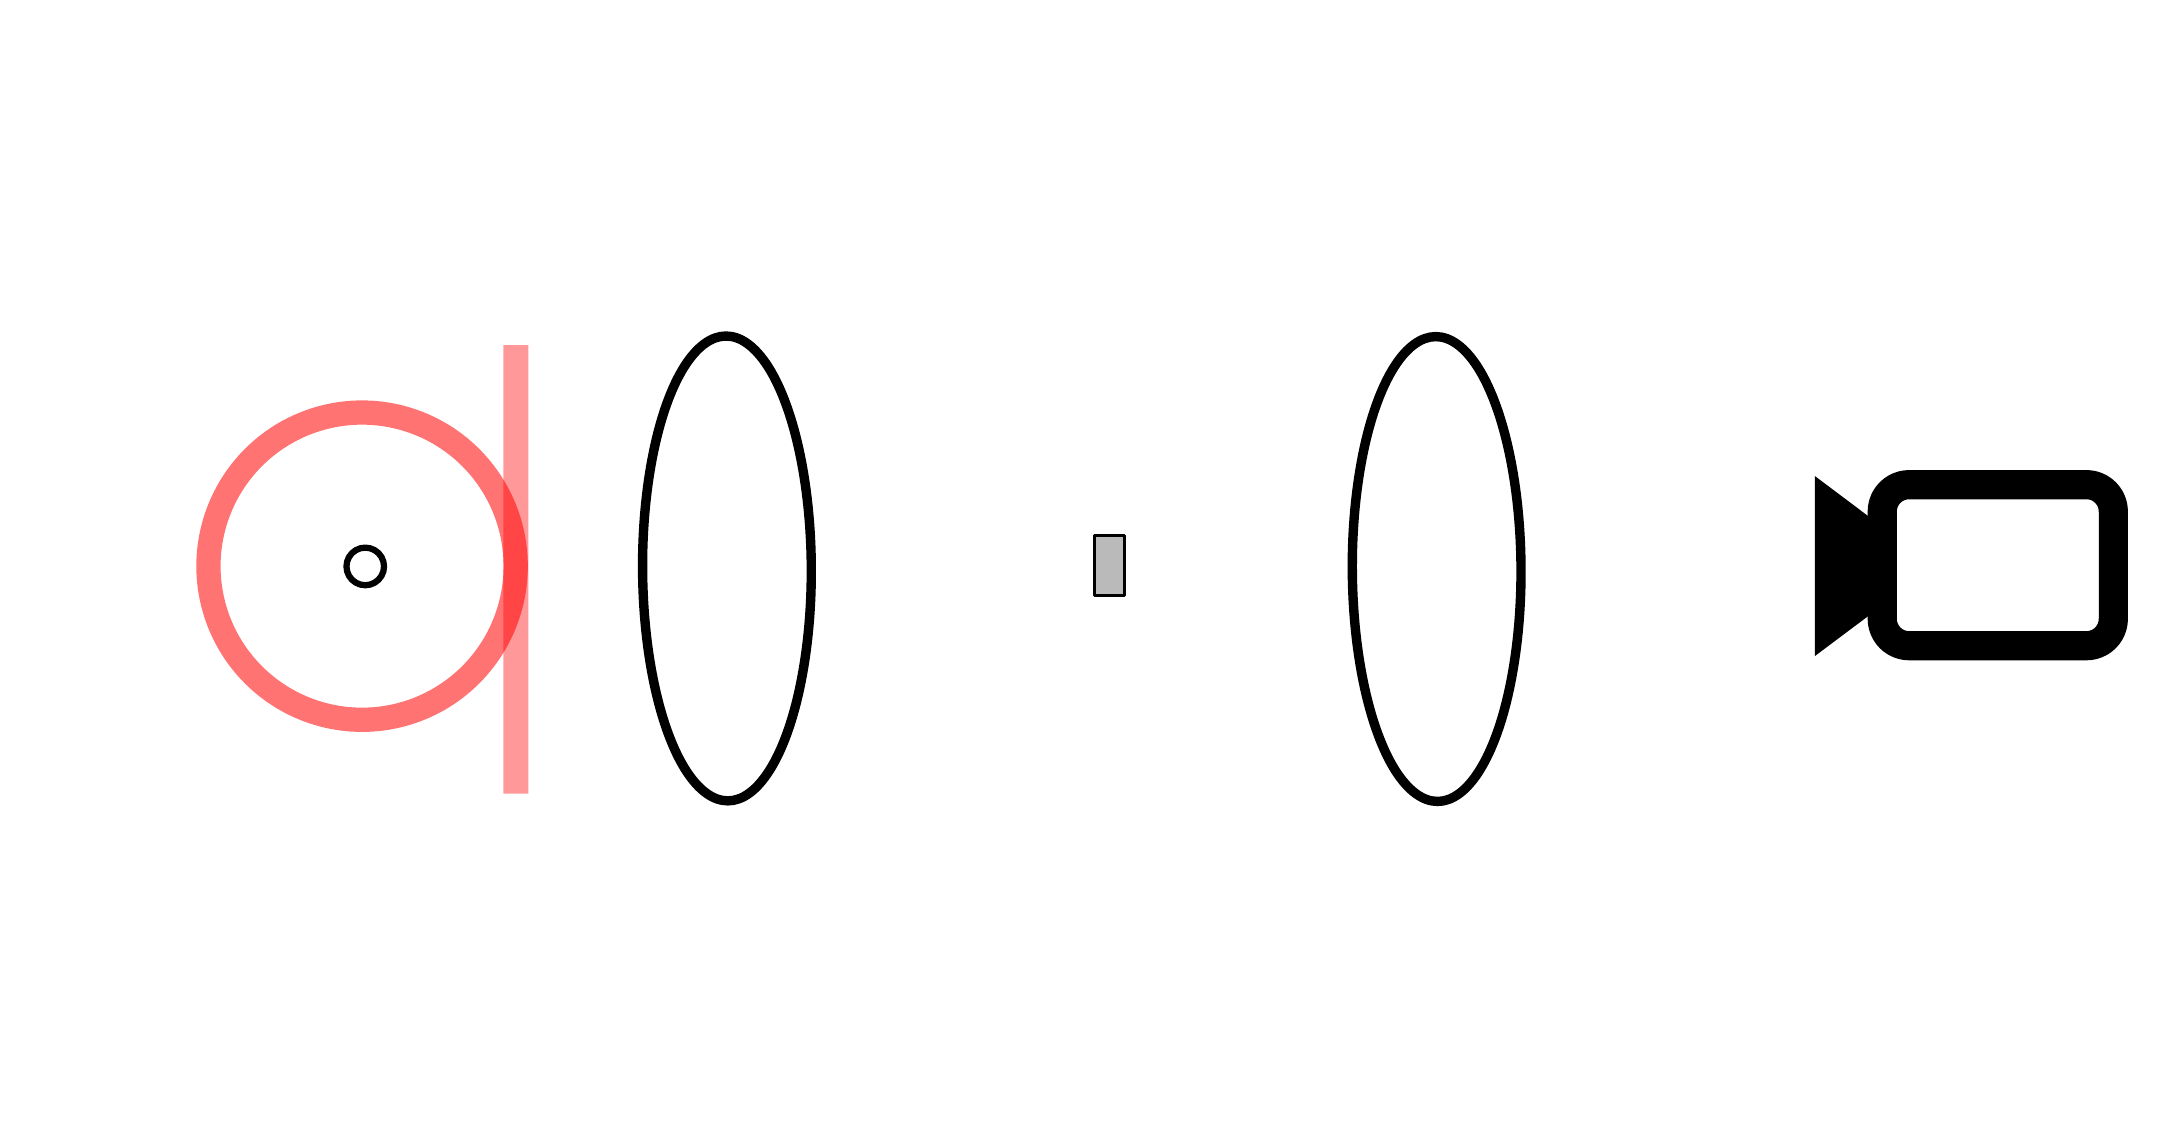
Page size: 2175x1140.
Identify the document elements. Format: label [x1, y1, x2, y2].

text_box [1352, 336, 1522, 802]
text_box [1094, 535, 1125, 596]
text_box [1882, 484, 2114, 646]
text_box [196, 400, 528, 732]
text_box [642, 336, 812, 801]
text_box [1814, 476, 1875, 657]
